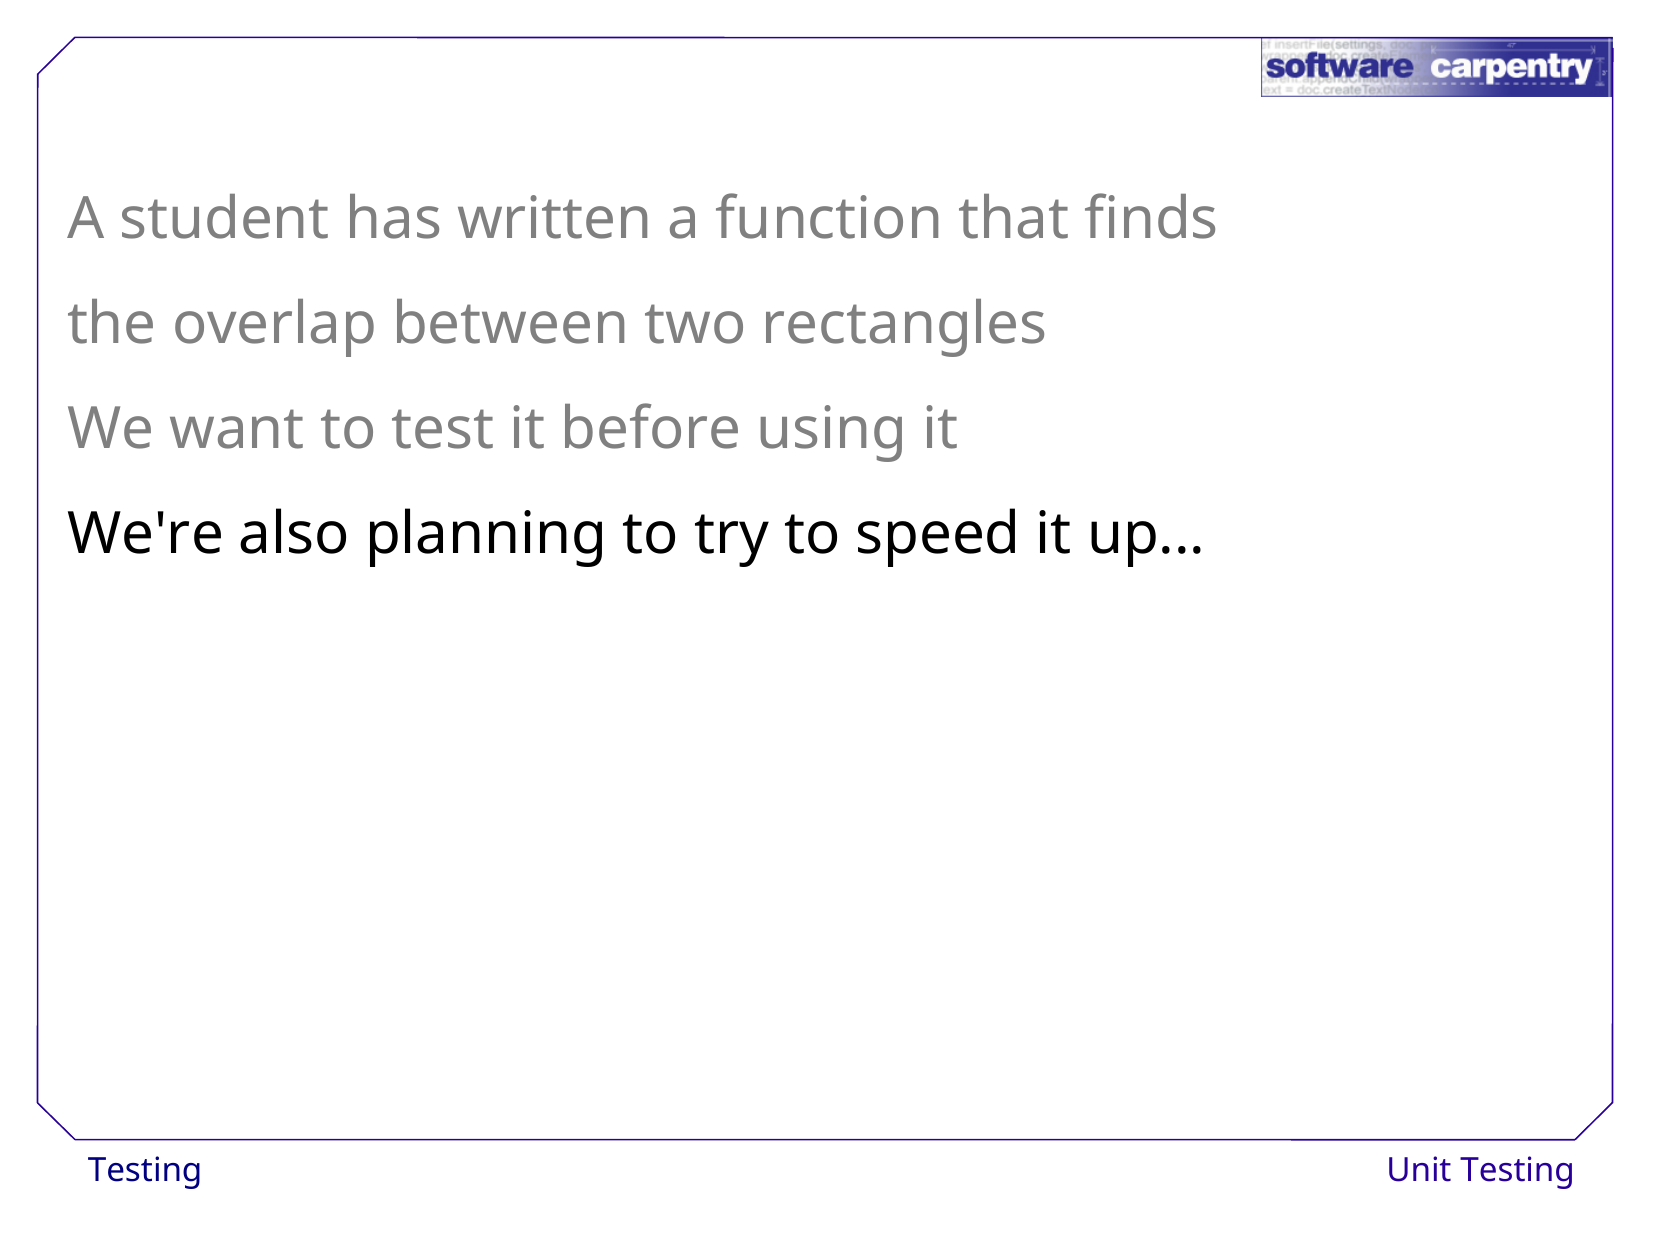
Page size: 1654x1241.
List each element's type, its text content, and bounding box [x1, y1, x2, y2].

picture [1261, 39, 1613, 97]
text_box A student has written a function that finds the overlap between two rectangles We want to test it before using it We're also planning to try to speed it up... [52, 137, 1385, 574]
